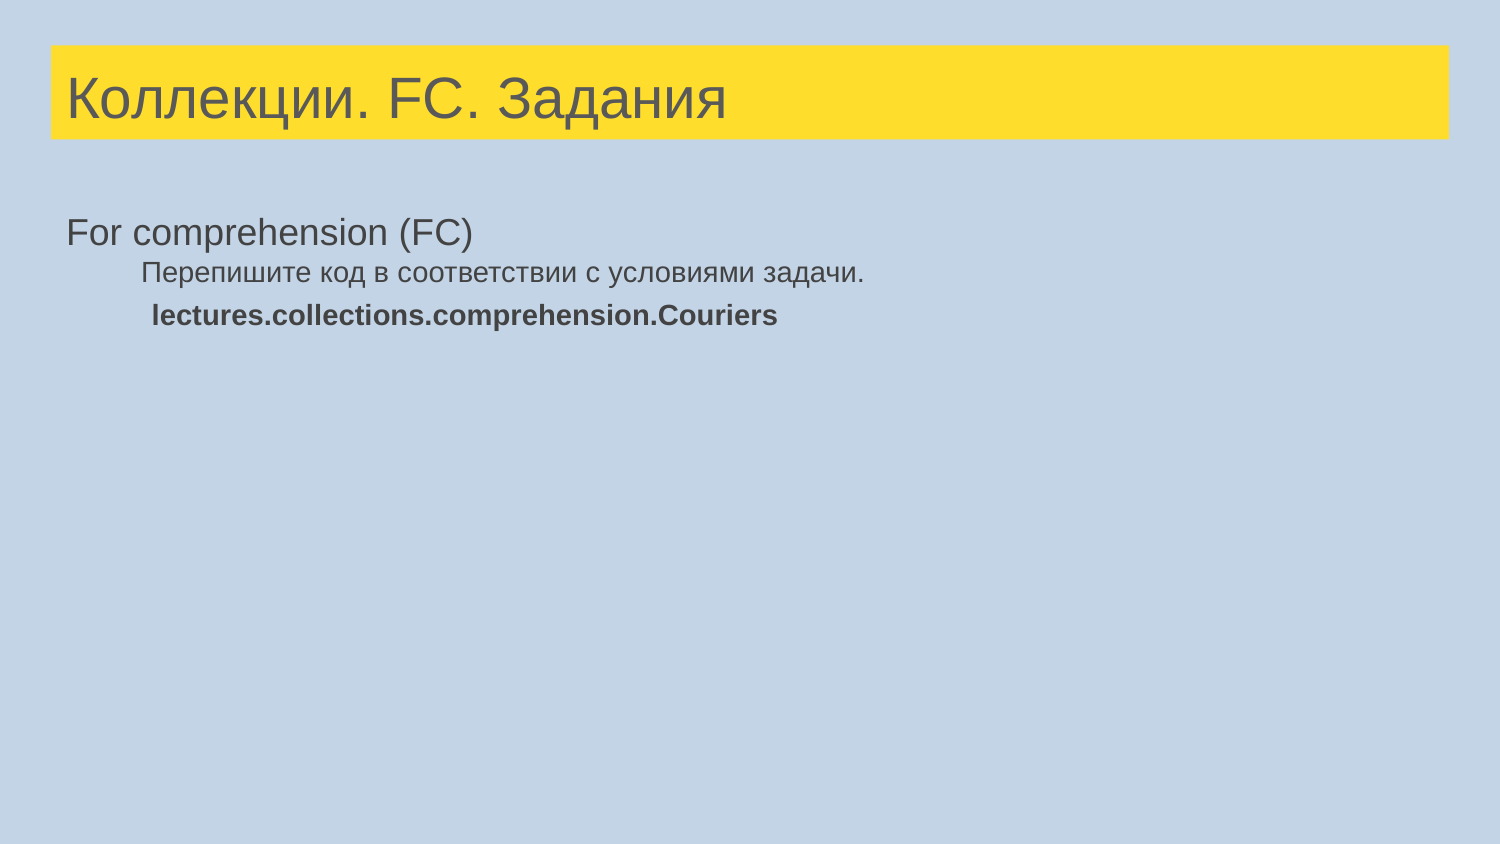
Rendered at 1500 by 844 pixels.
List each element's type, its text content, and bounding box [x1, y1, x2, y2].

title Коллекции. FC. Задания [51, 45, 1449, 140]
text_box For comprehension (FC) Перепишите код в соответствии с условиями задачи. lectures.collections.comprehension.Couriers [51, 193, 1449, 381]
